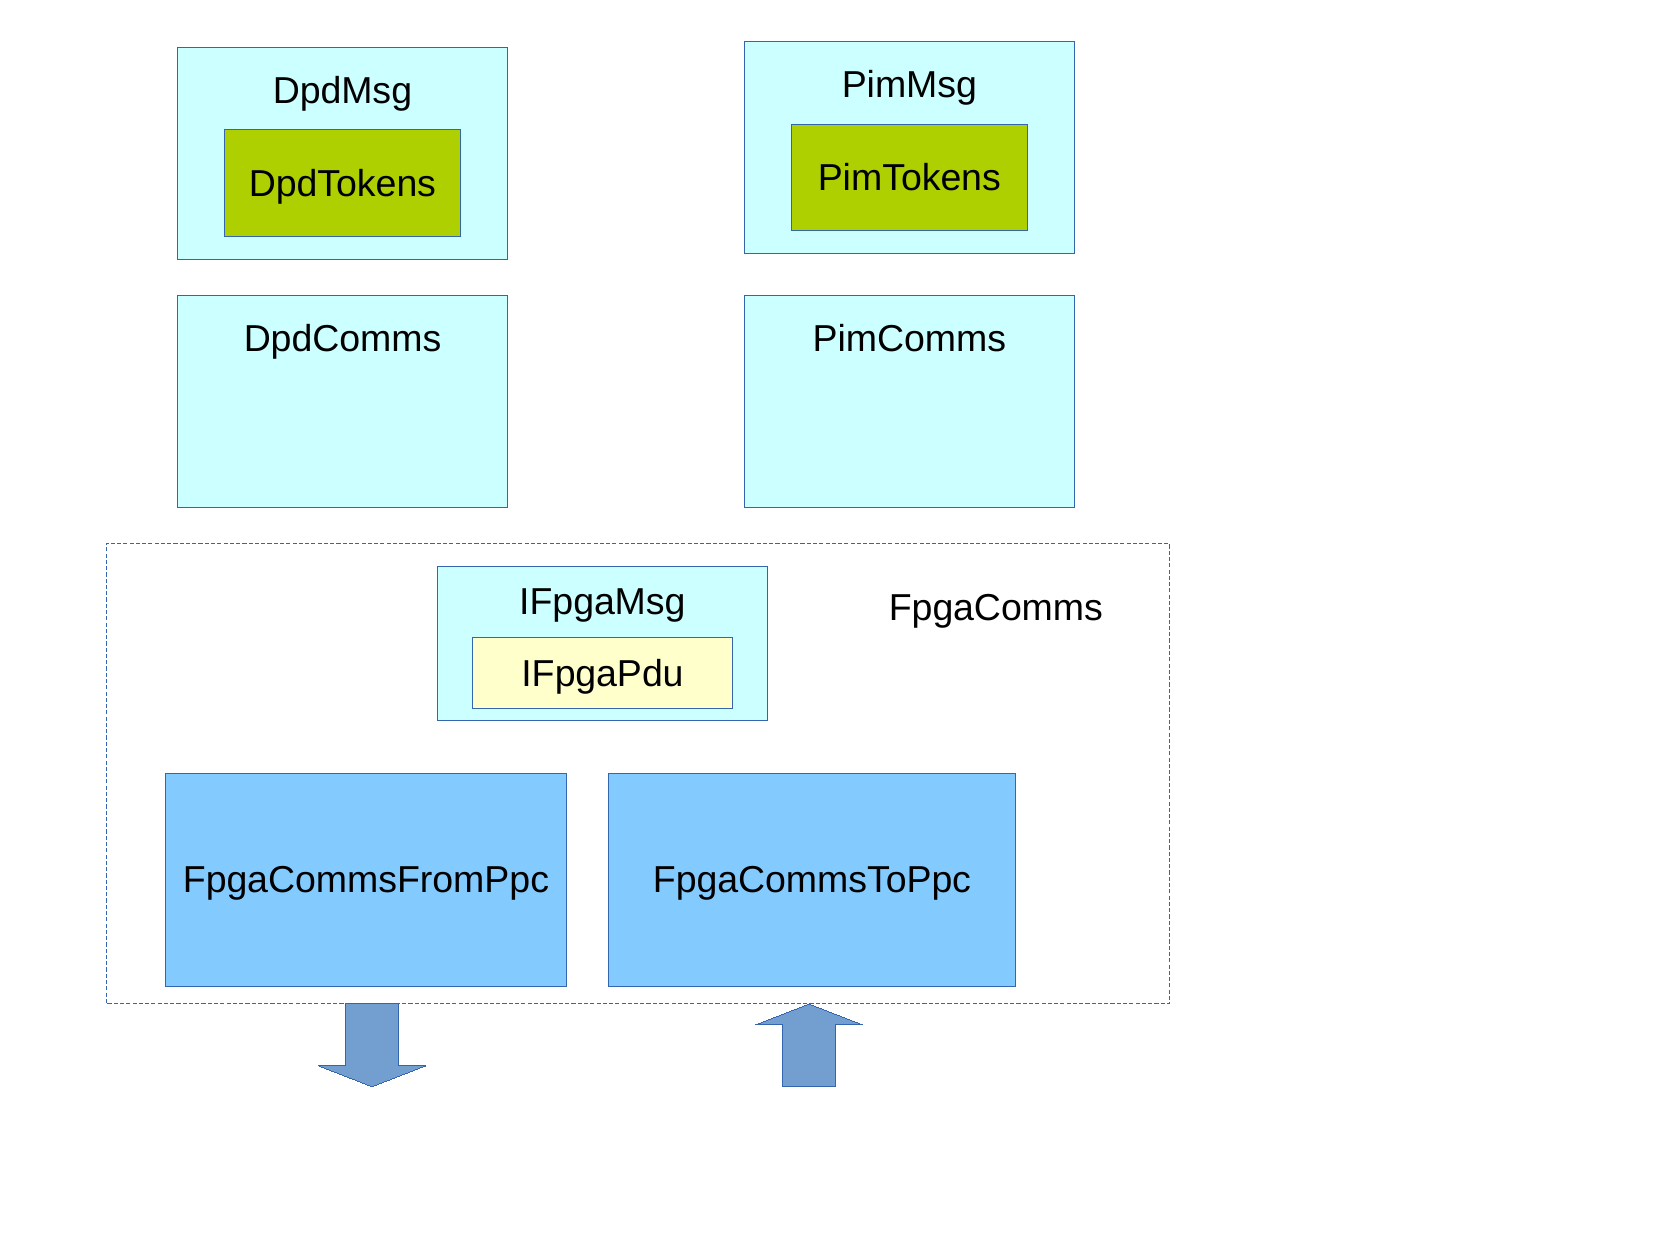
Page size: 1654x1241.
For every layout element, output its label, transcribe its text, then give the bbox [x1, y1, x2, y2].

text_box IFpgaPdu [472, 637, 733, 709]
text_box [318, 1003, 426, 1087]
text_box DpdTokens [224, 129, 461, 237]
text_box [755, 1003, 863, 1087]
text_box PimMsg [744, 41, 1075, 254]
text_box PimComms [744, 295, 1075, 508]
text_box FpgaComms [874, 578, 1118, 636]
text_box FpgaCommsFromPpc [165, 773, 567, 987]
text_box DpdComms [177, 295, 508, 508]
text_box PimTokens [791, 124, 1028, 231]
text_box FpgaCommsToPpc [608, 773, 1016, 987]
text_box DpdMsg [177, 47, 508, 260]
text_box IFpgaMsg [437, 566, 768, 721]
